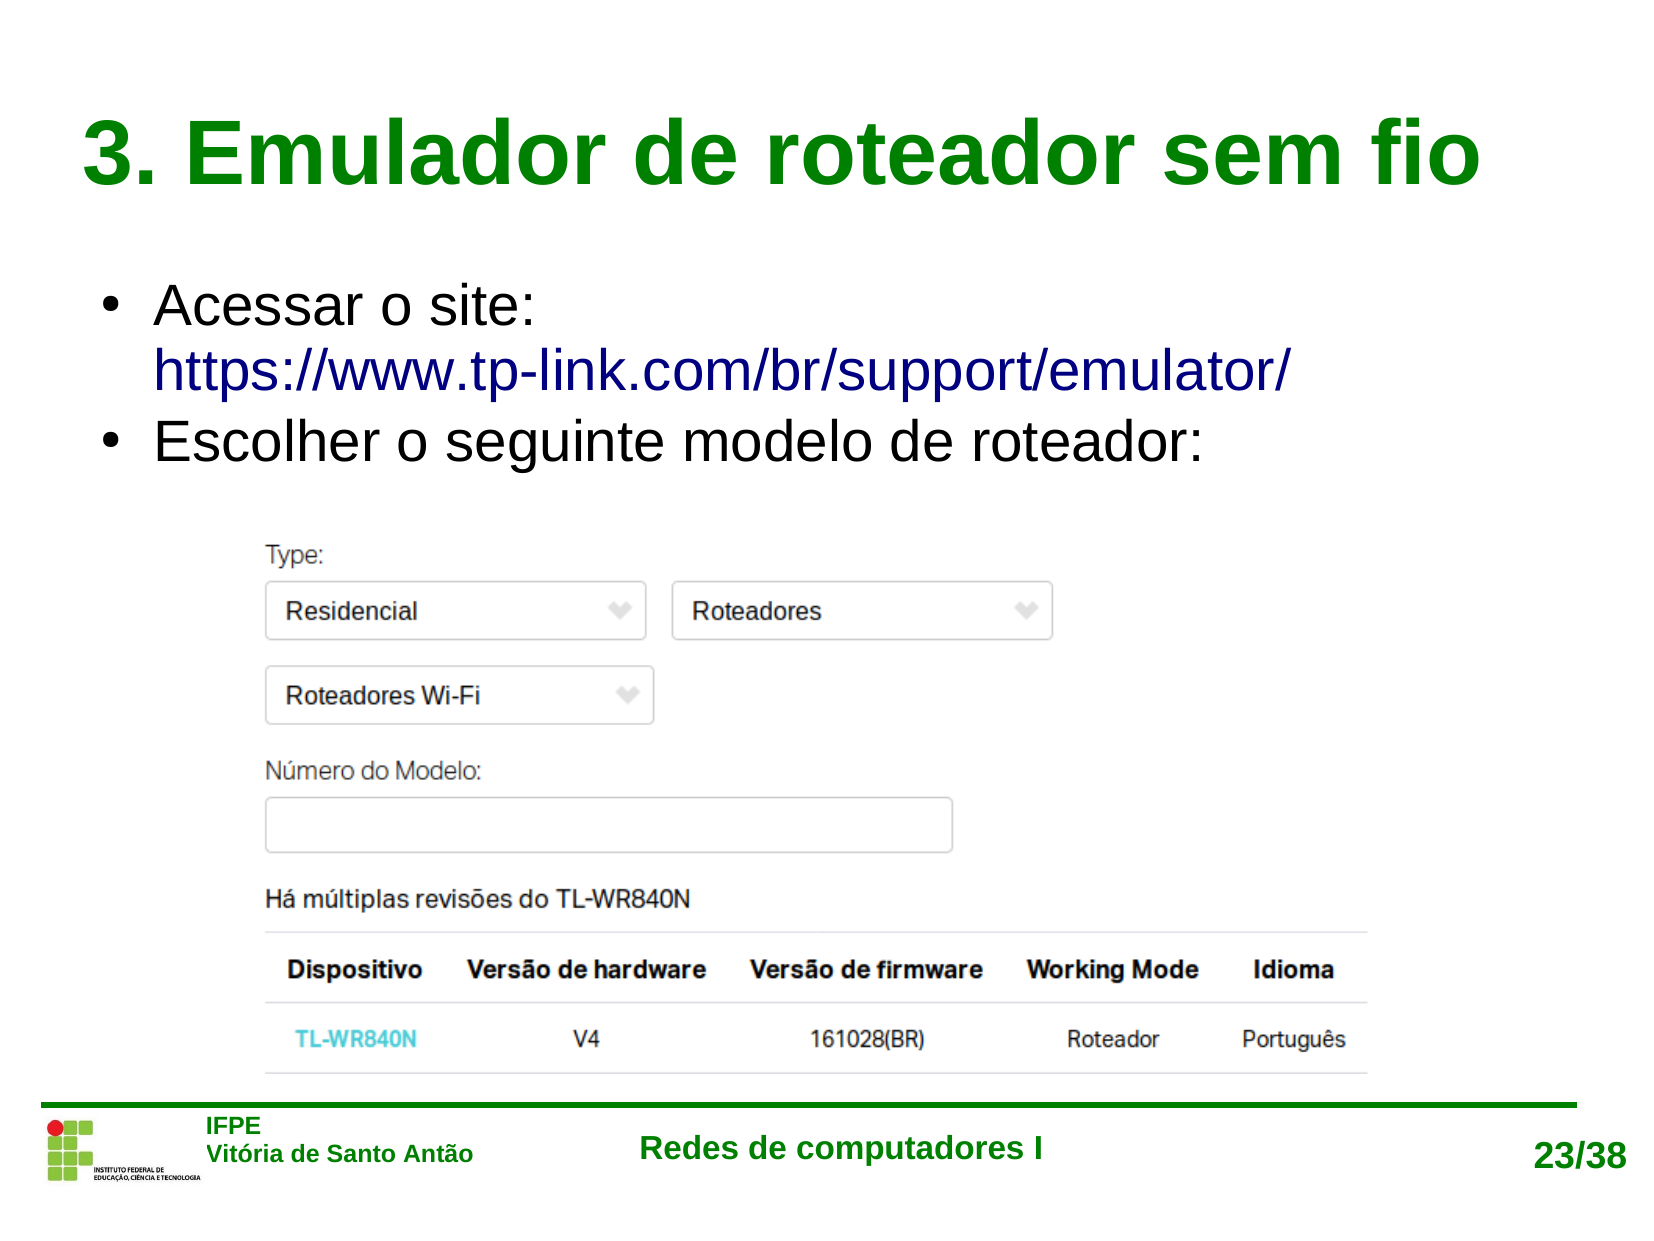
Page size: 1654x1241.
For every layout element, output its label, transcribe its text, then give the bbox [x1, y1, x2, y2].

list Acessar o site: https://www.tp-link.com/br/support/emulator/ Escolher o seguinte modelo de roteador: [82, 272, 1571, 1091]
title 3. Emulador de roteador sem fio [82, 49, 1571, 257]
picture [39, 1111, 207, 1191]
picture [256, 531, 1388, 1074]
